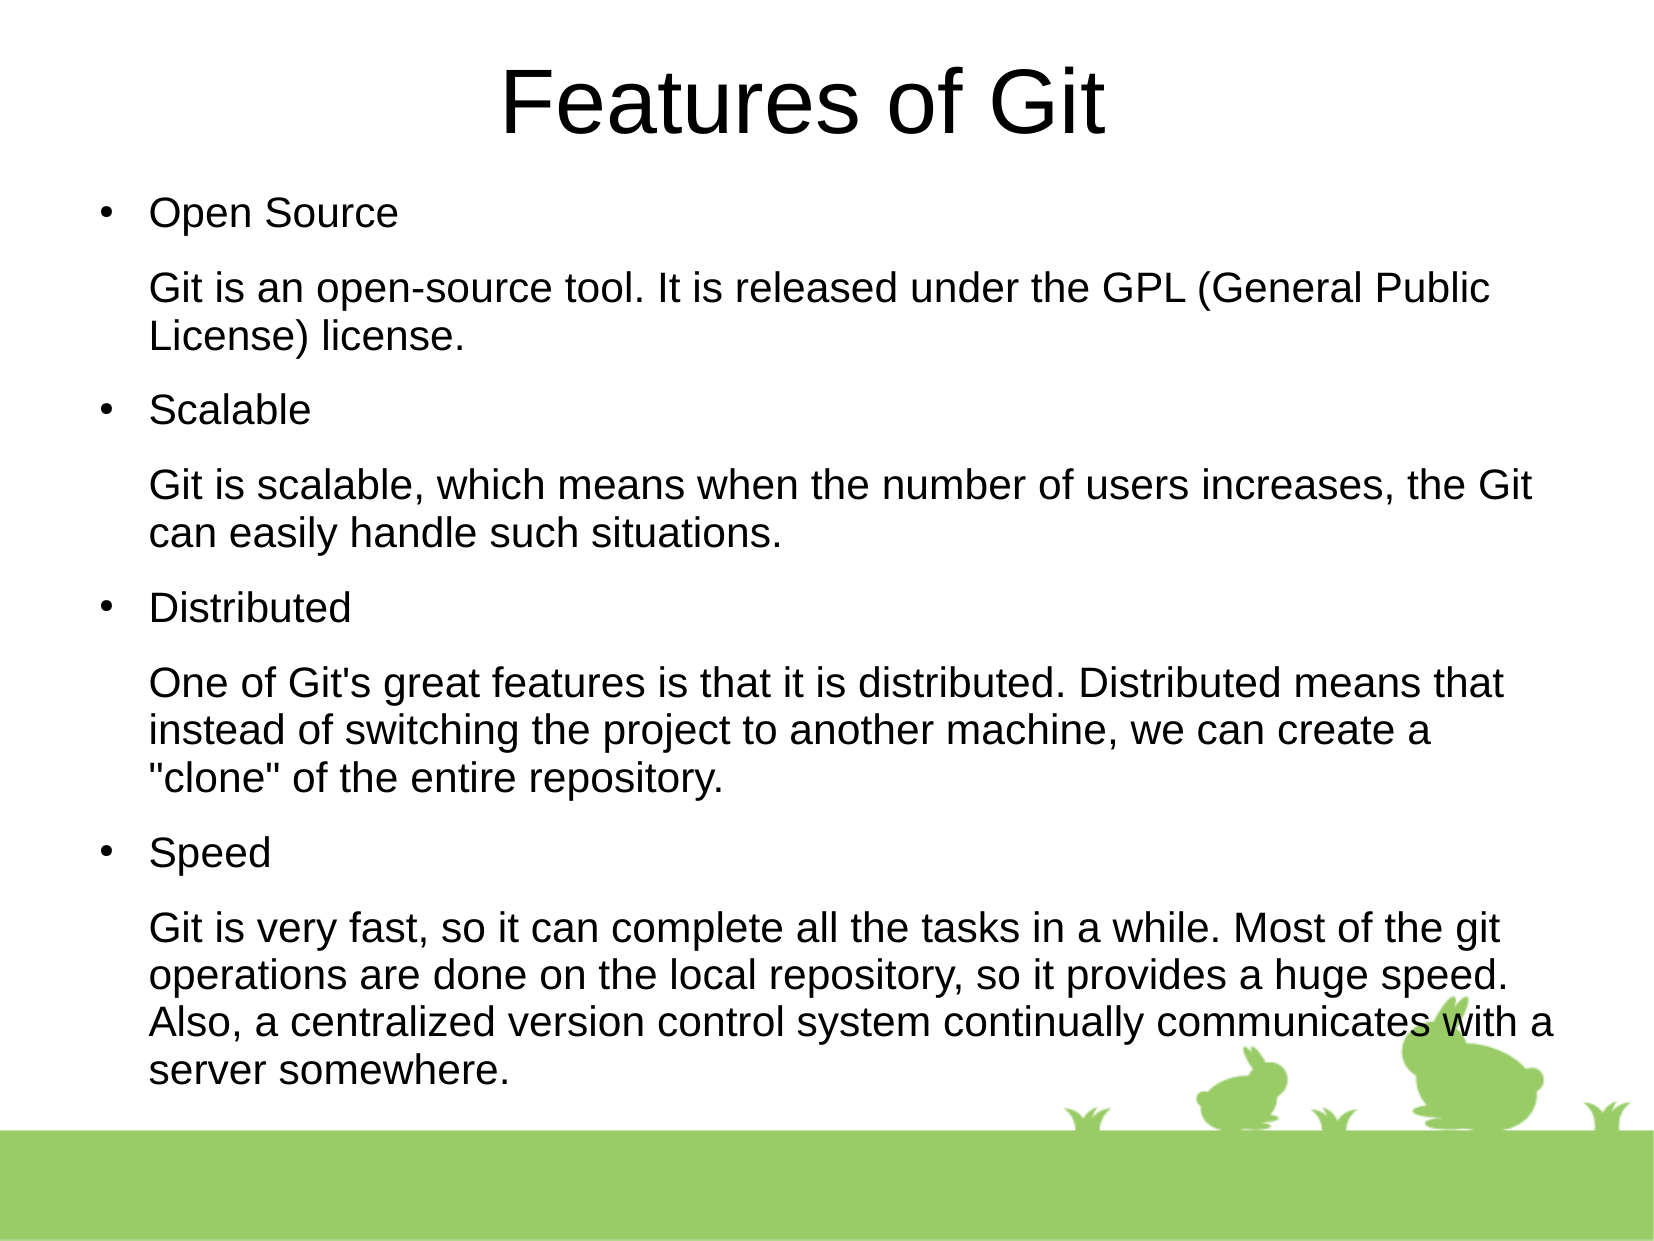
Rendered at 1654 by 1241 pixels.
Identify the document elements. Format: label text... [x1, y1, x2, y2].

title Features of Git [82, 49, 1524, 154]
picture [0, 0, 1654, 1241]
list Open Source Git is an open-source tool. It is released under the GPL (General Public License) license. Scalable Git is scalable, which means when the number of users increases, the Git can easily handle such situations. Distributed One of Git's great features is that it is distributed. Distributed means that instead of switching the project to another machine, we can create a "clone" of the entire repository. Speed Git is very fast, so it can complete all the tasks in a while. Most of the git operations are done on the local repository, so it provides a huge speed. Also, a centralized version control system continually communicates with a server somewhere. [82, 188, 1571, 1099]
